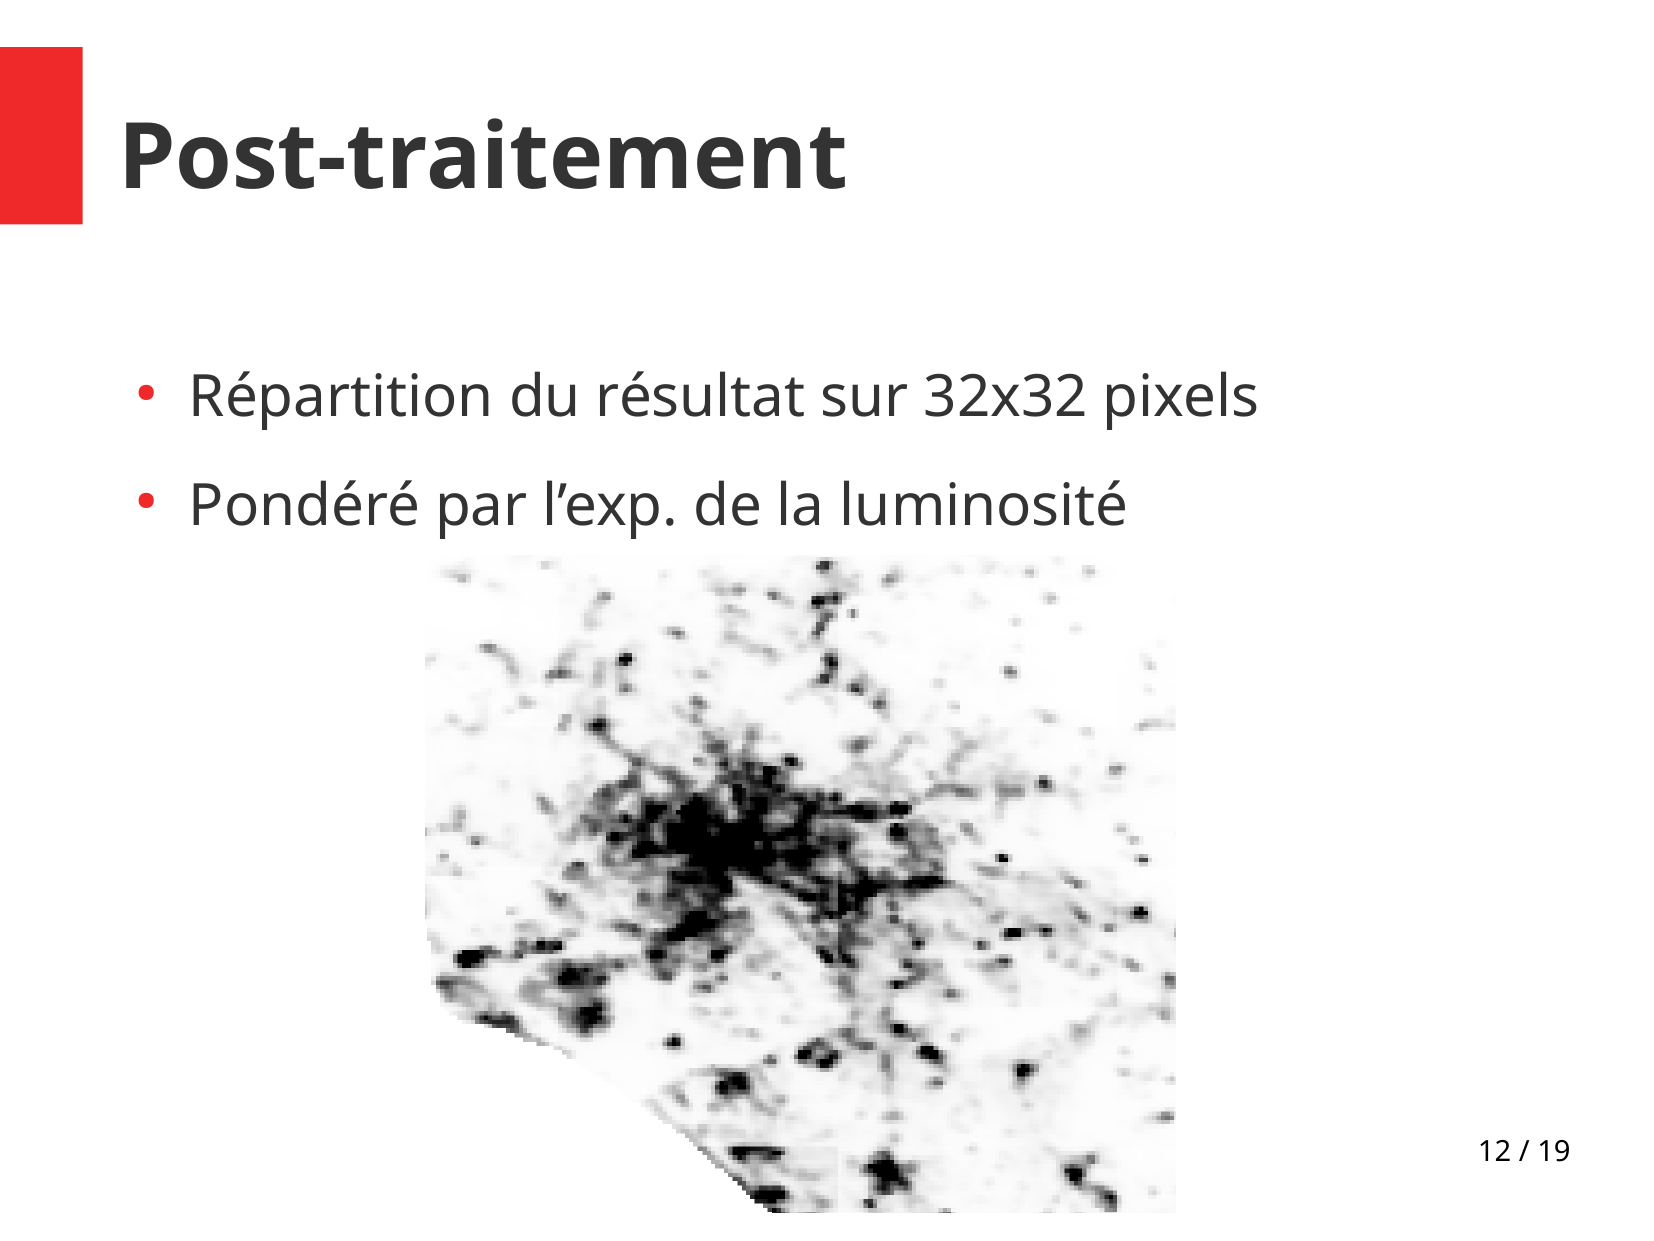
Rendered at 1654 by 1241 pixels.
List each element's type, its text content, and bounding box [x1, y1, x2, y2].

title Post-traitement [118, 49, 1571, 257]
list Répartition du résultat sur 32x32 pixels Pondéré par l’exp. de la luminosité [118, 354, 1536, 1074]
picture [425, 555, 1176, 1213]
